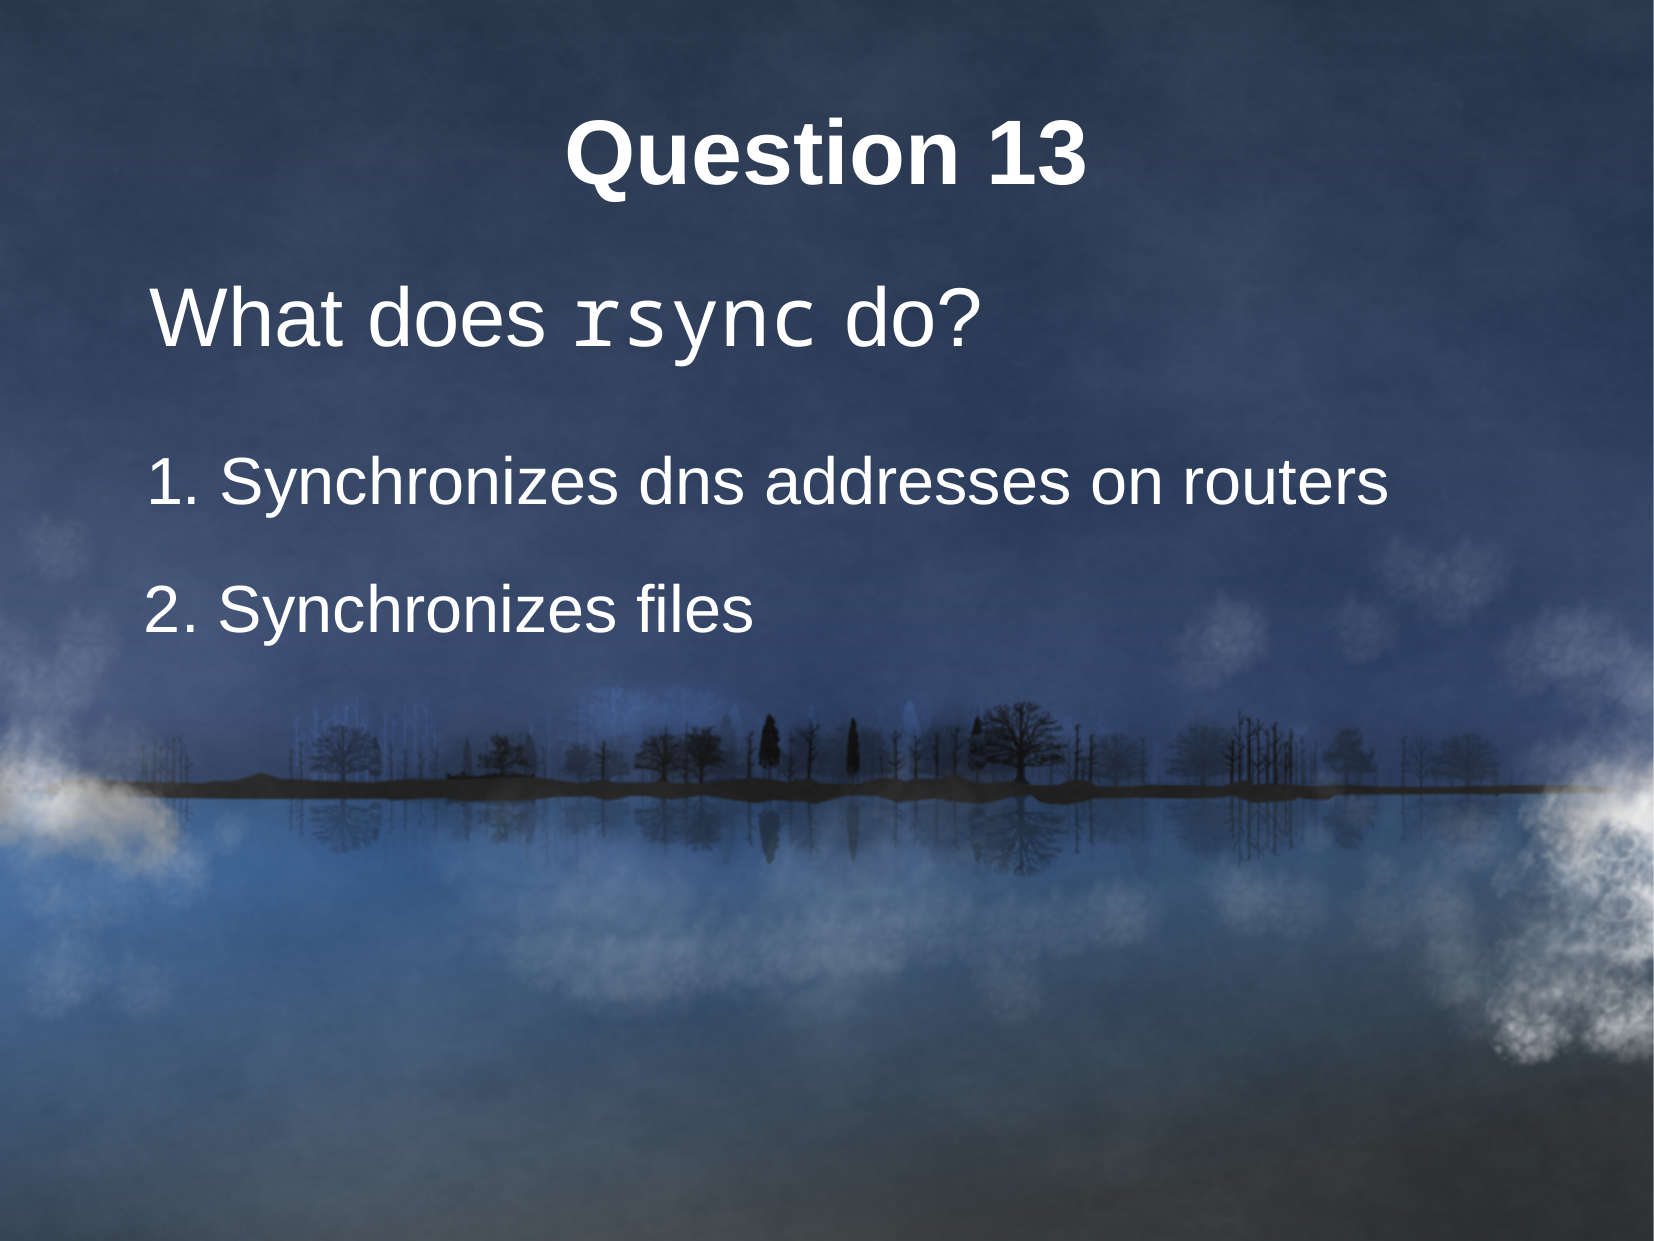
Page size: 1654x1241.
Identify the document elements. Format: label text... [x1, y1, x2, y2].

picture [0, 0, 1654, 1241]
text_box 2. Synchronizes files [129, 564, 1171, 728]
title Question 13 [82, 49, 1571, 257]
text_box What does rsync do? [135, 249, 1486, 451]
text_box 1. Synchronizes dns addresses on routers [131, 437, 1531, 600]
